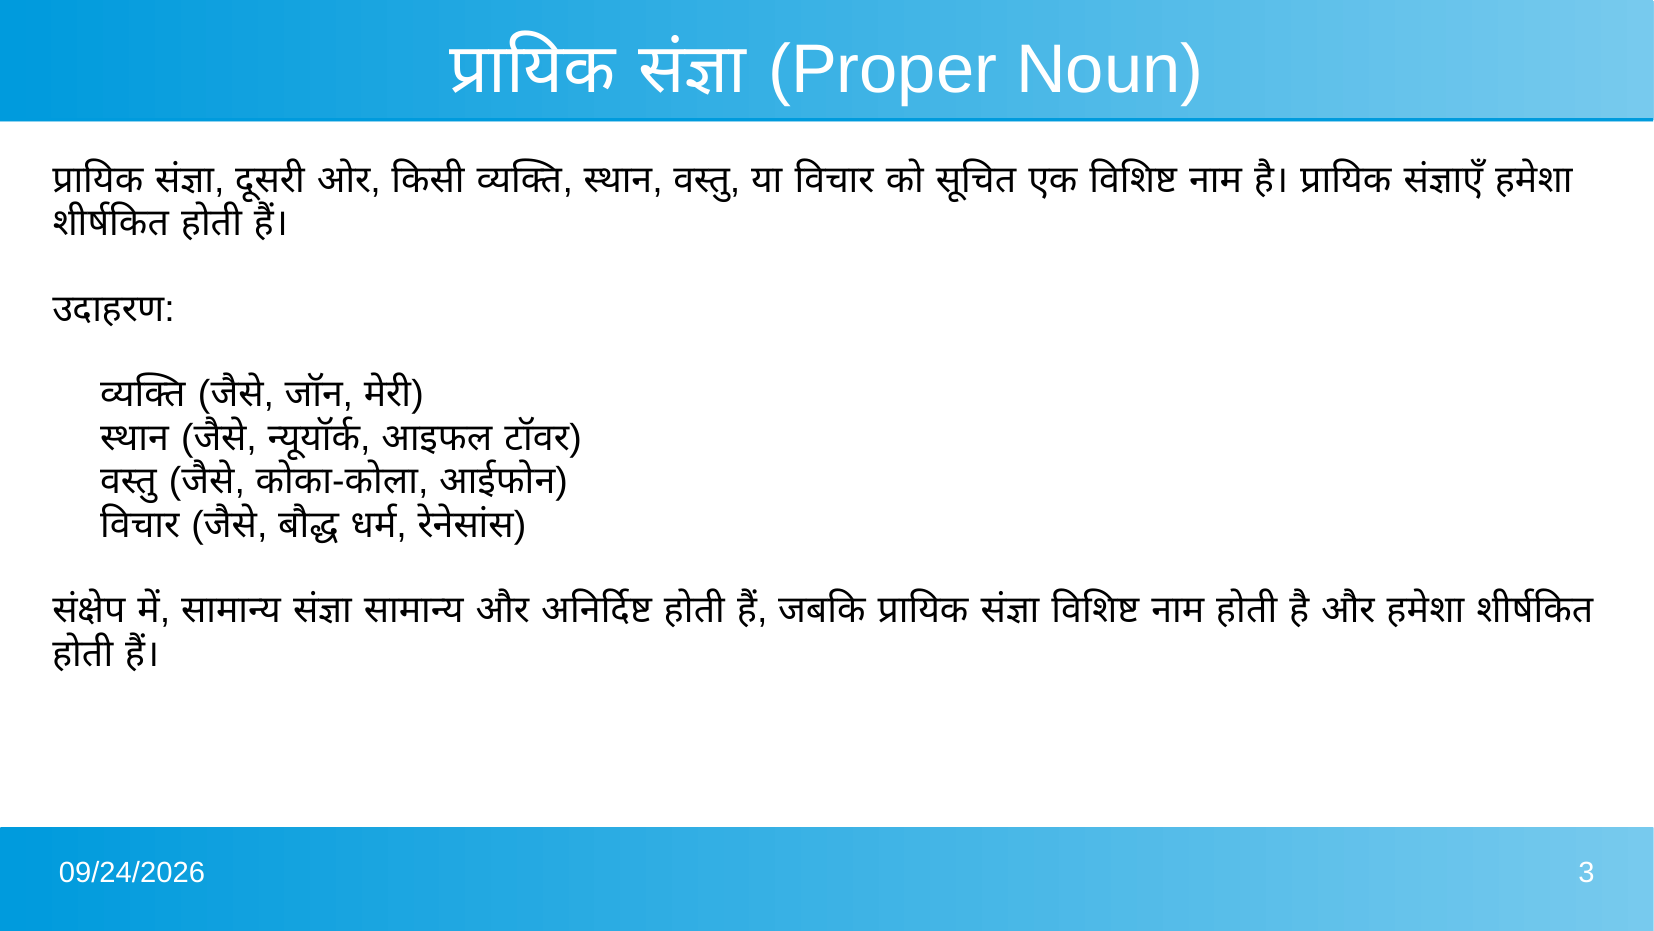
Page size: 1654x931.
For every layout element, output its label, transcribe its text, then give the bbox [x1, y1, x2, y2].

title प्रायिक संज्ञा (Proper Noun) [59, 28, 1595, 109]
text_box प्रायिक संज्ञा, दूसरी ओर, किसी व्यक्ति, स्थान, वस्तु, या विचार को सूचित एक विशिष्ट नाम है। प्रायिक संज्ञाएँ हमेशा शीर्षकित होती हैं। उदाहरण: व्यक्ति (जैसे, जॉन, मेरी) स्थान (जैसे, न्यूयॉर्क, आइफल टॉवर) वस्तु (जैसे, कोका-कोला, आईफोन) विचार (जैसे, बौद्ध धर्म, रेनेसांस) संक्षेप में, सामान्य संज्ञा सामान्य और अनिर्दिष्ट होती हैं, जबकि प्रायिक संज्ञा विशिष्ट नाम होती है और हमेशा शीर्षकित होती हैं। [37, 150, 1613, 788]
